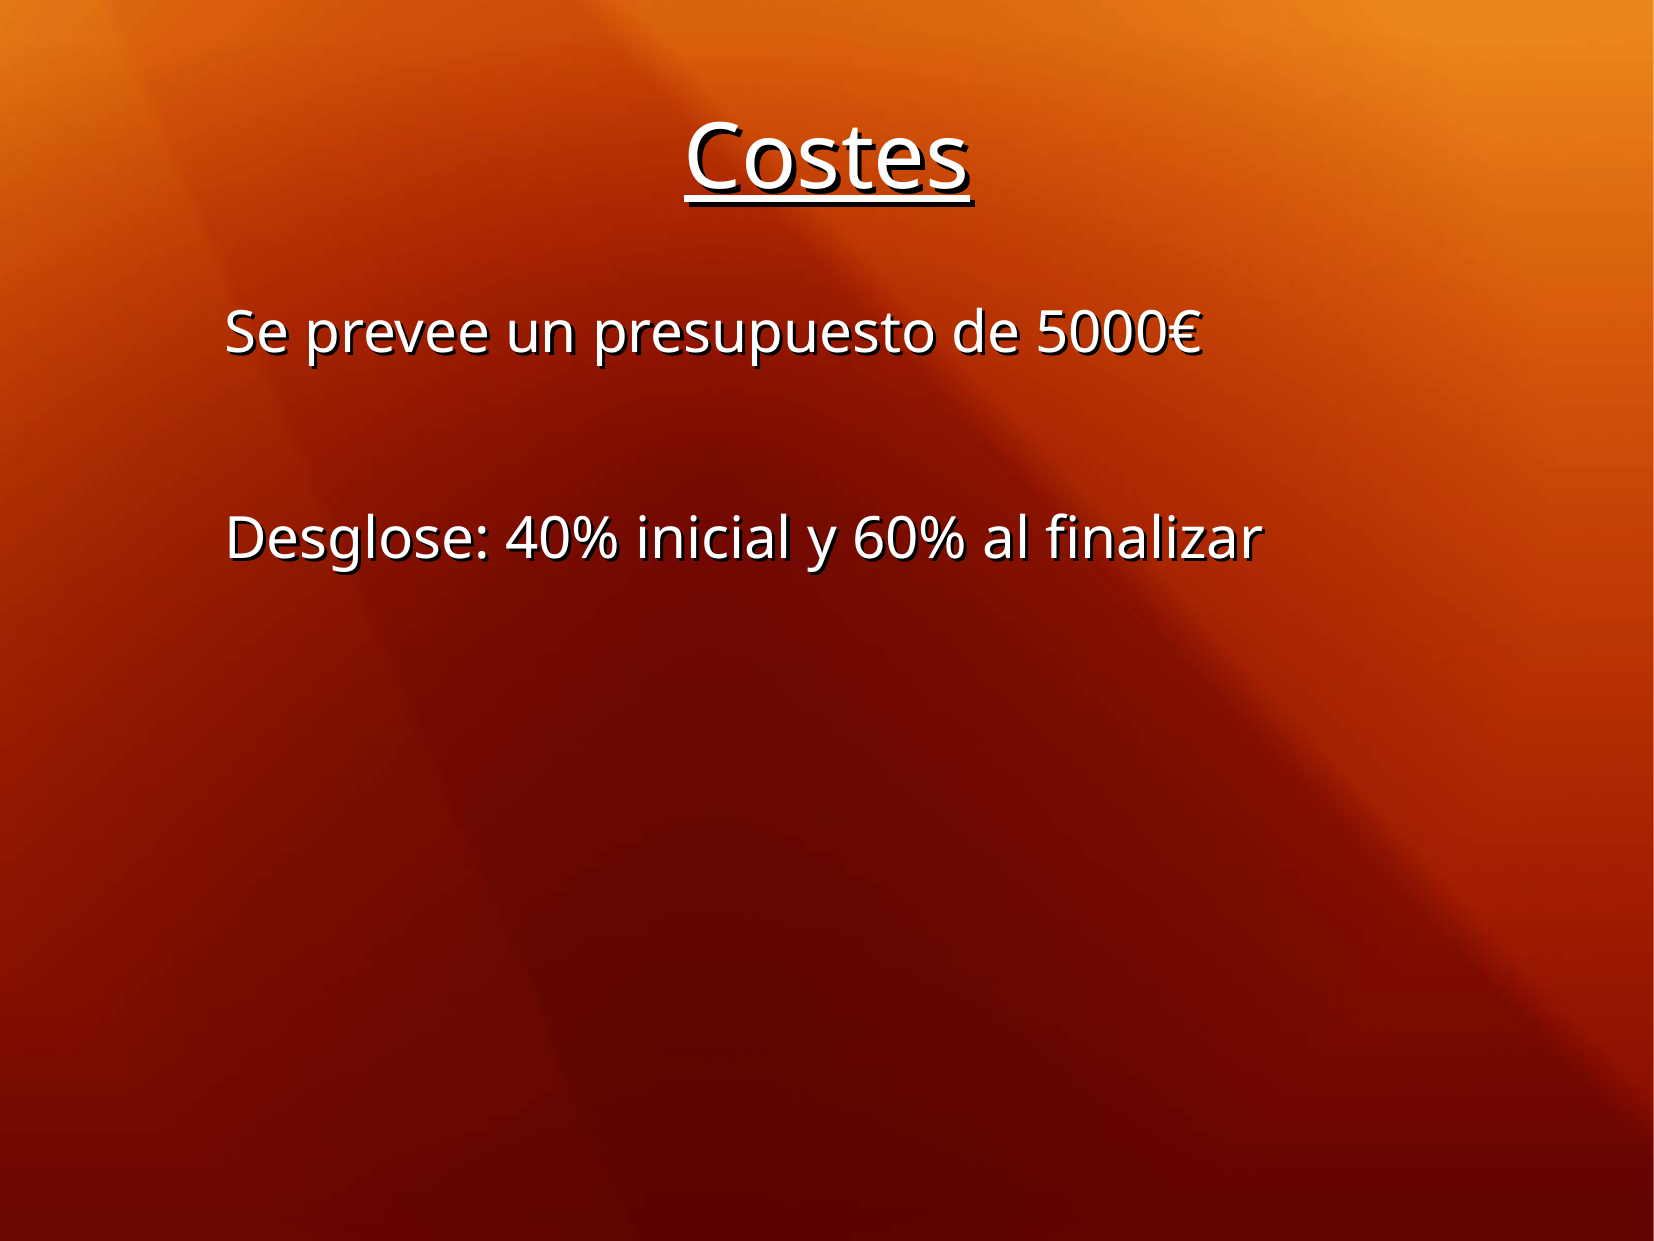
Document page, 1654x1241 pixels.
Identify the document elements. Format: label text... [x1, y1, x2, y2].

list Se prevee un presupuesto de 5000€ Desglose: 40% inicial y 60% al finalizar [82, 290, 1571, 1109]
picture [0, 0, 1654, 1241]
title Costes [82, 49, 1571, 257]
